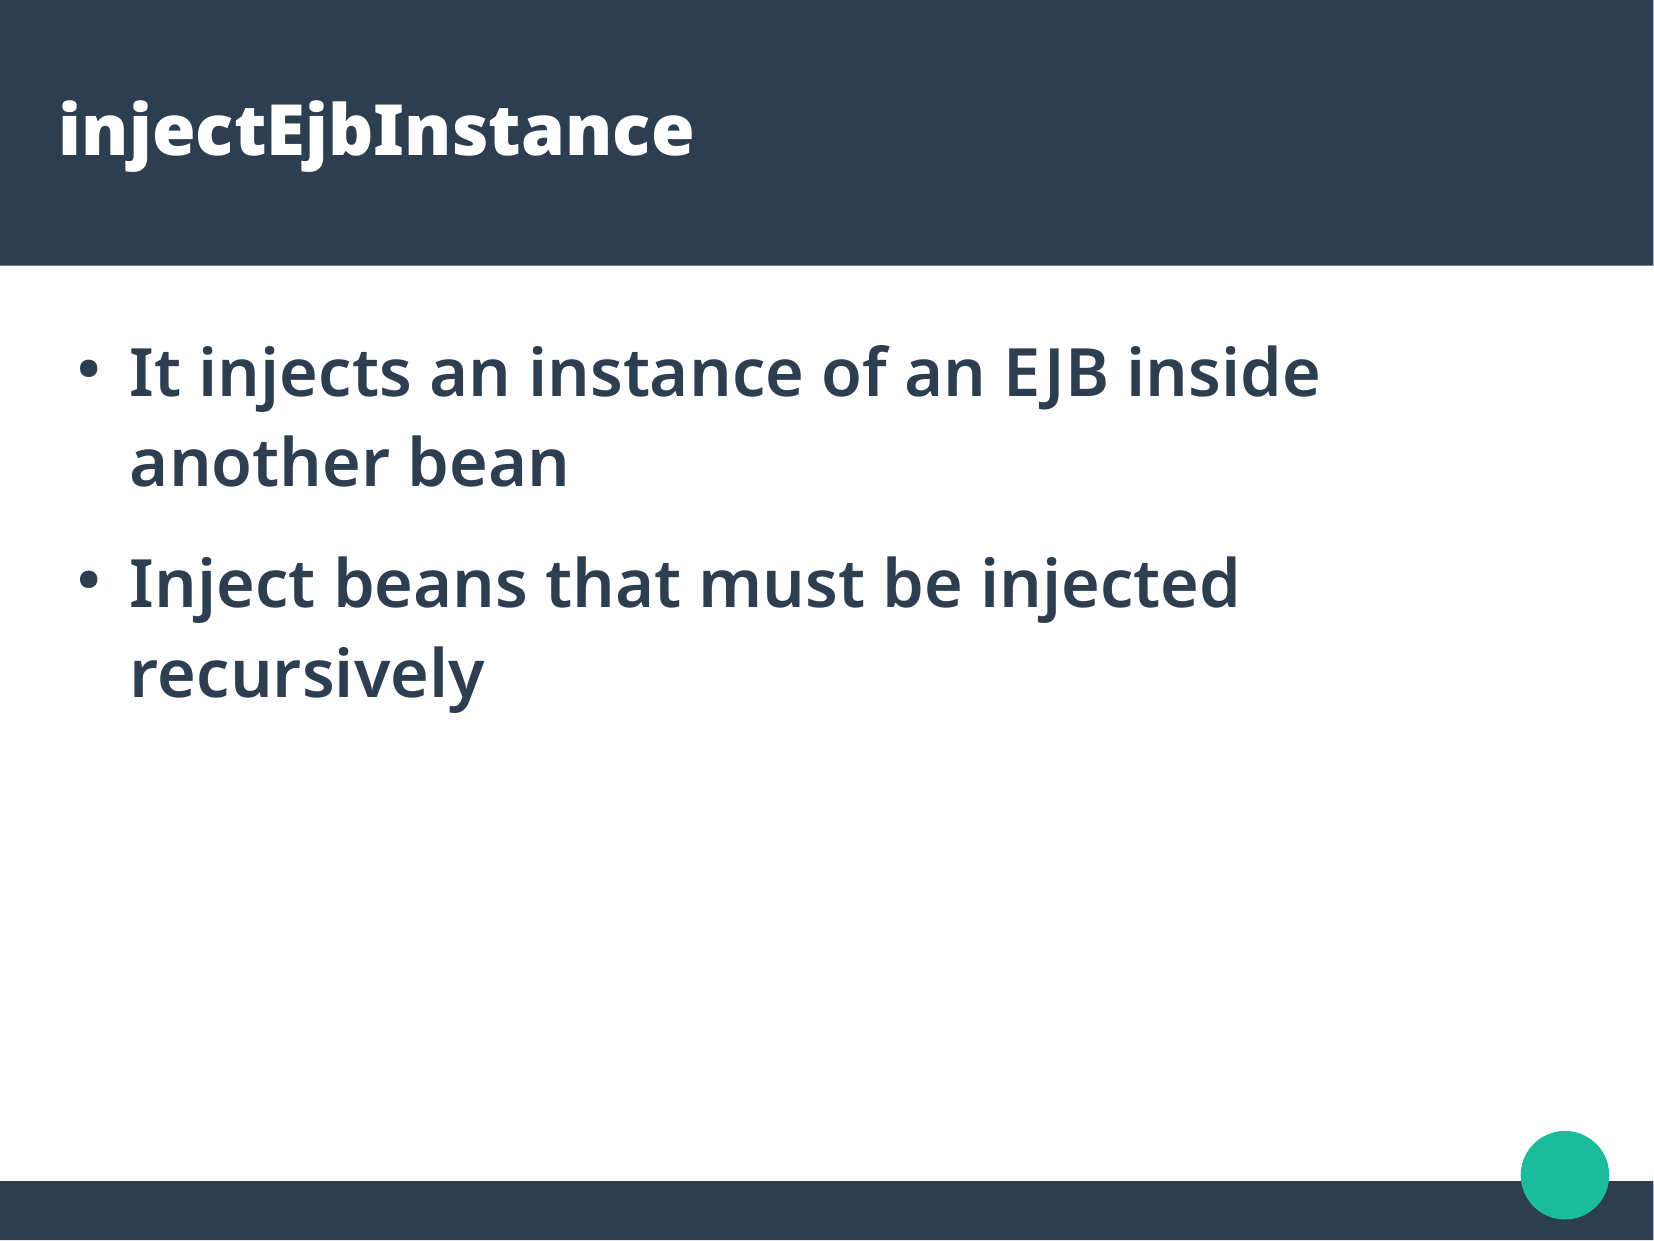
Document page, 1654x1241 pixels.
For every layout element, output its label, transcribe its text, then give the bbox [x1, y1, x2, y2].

title injectEjbInstance [59, 49, 1595, 207]
list It injects an instance of an EJB inside another bean Inject beans that must be injected recursively [59, 324, 1595, 1152]
